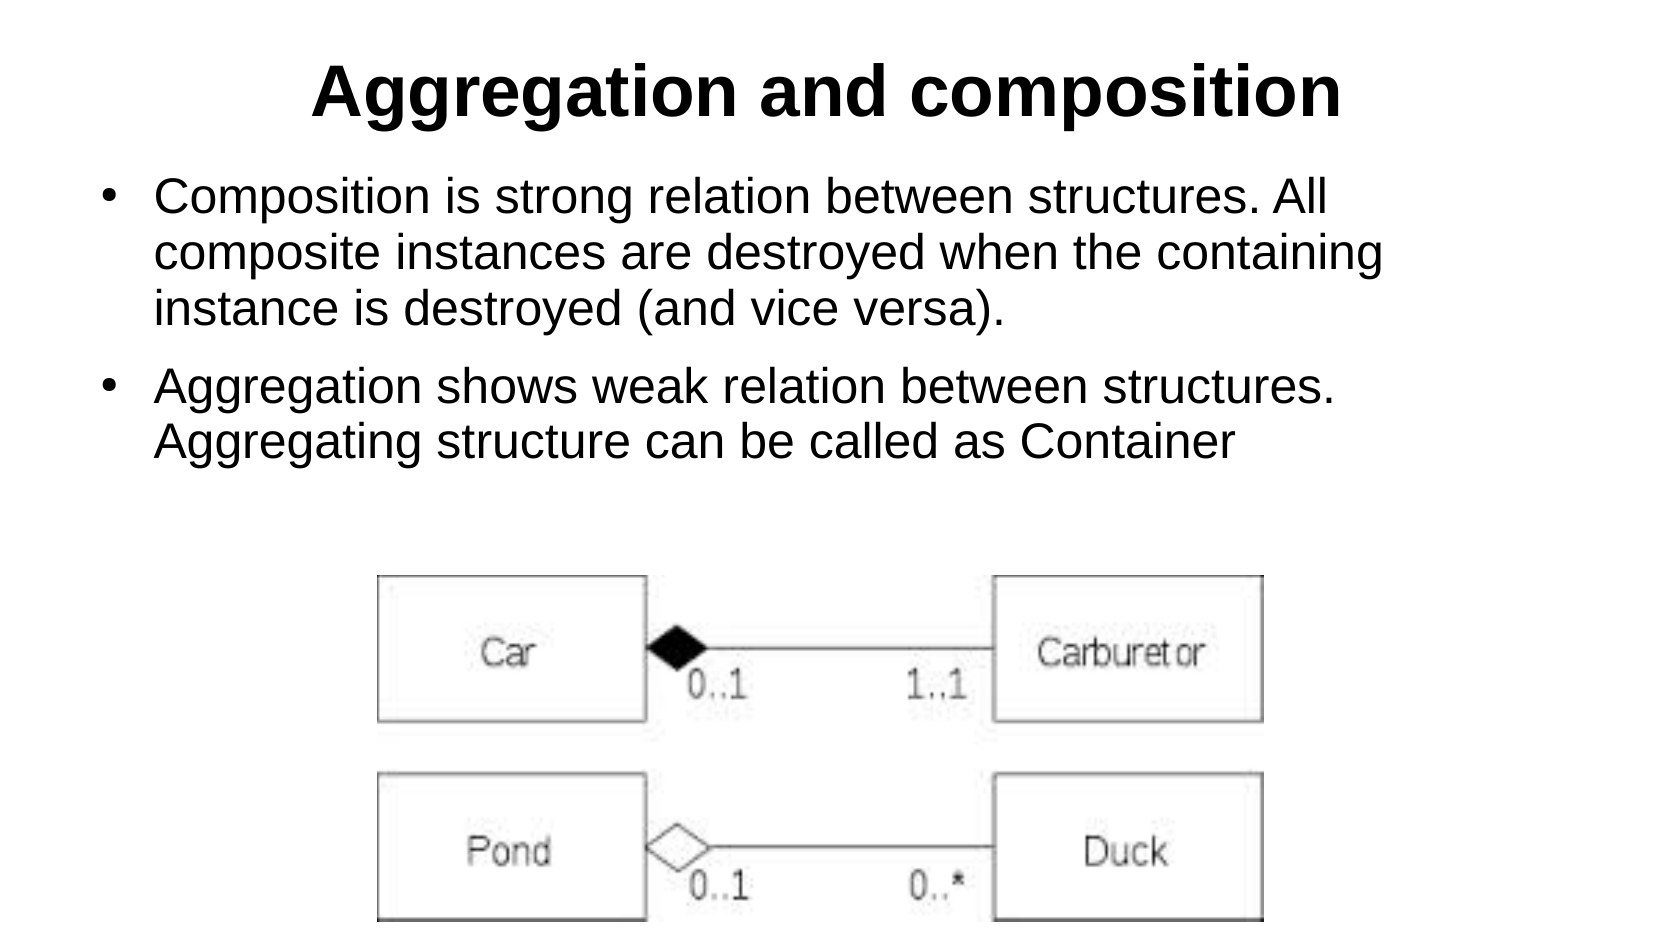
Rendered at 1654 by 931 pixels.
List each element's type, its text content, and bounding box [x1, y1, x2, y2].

picture [377, 575, 1264, 922]
list Composition is strong relation between structures. All composite instances are destroyed when the containing instance is destroyed (and vice versa). Aggregation shows weak relation between structures. Aggregating structure can be called as Container [82, 168, 1538, 889]
title Aggregation and composition [82, 9, 1571, 174]
